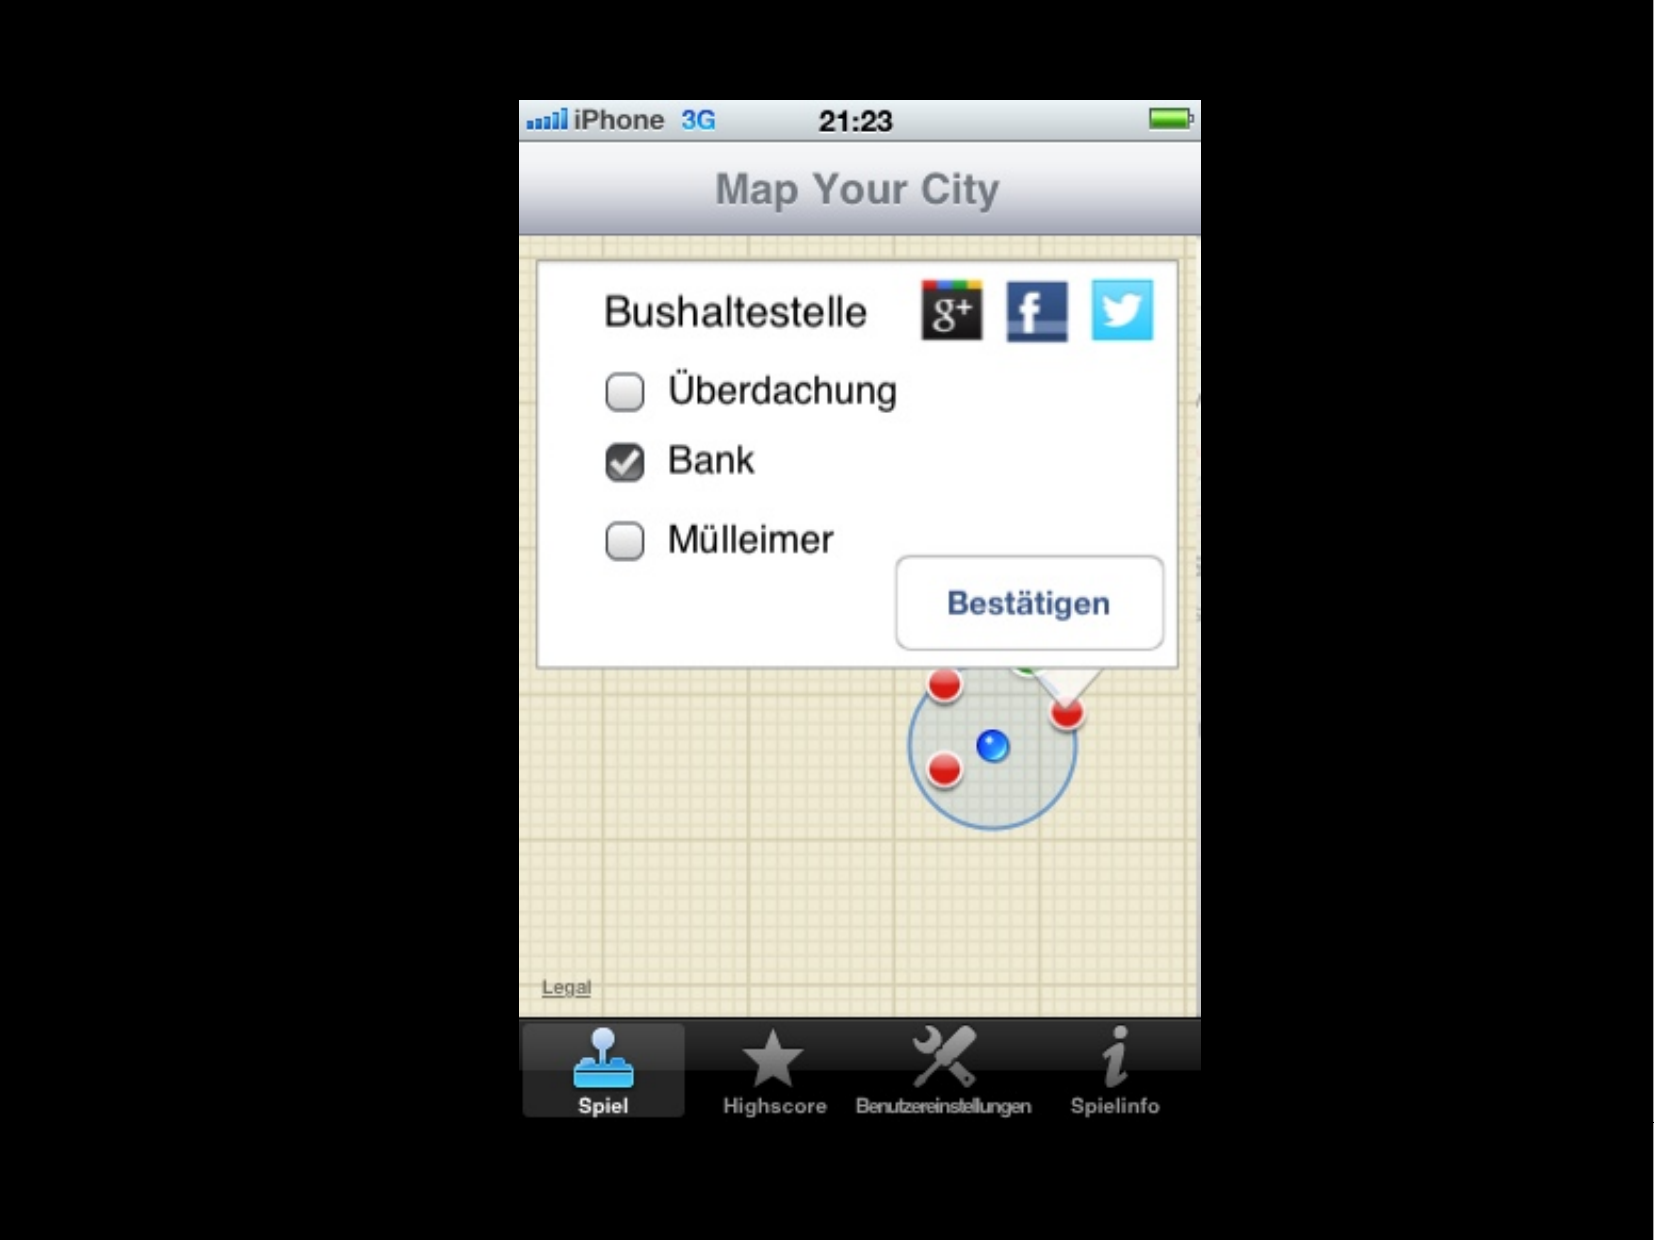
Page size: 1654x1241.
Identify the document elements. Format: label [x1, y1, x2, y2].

picture [519, 100, 1201, 1123]
